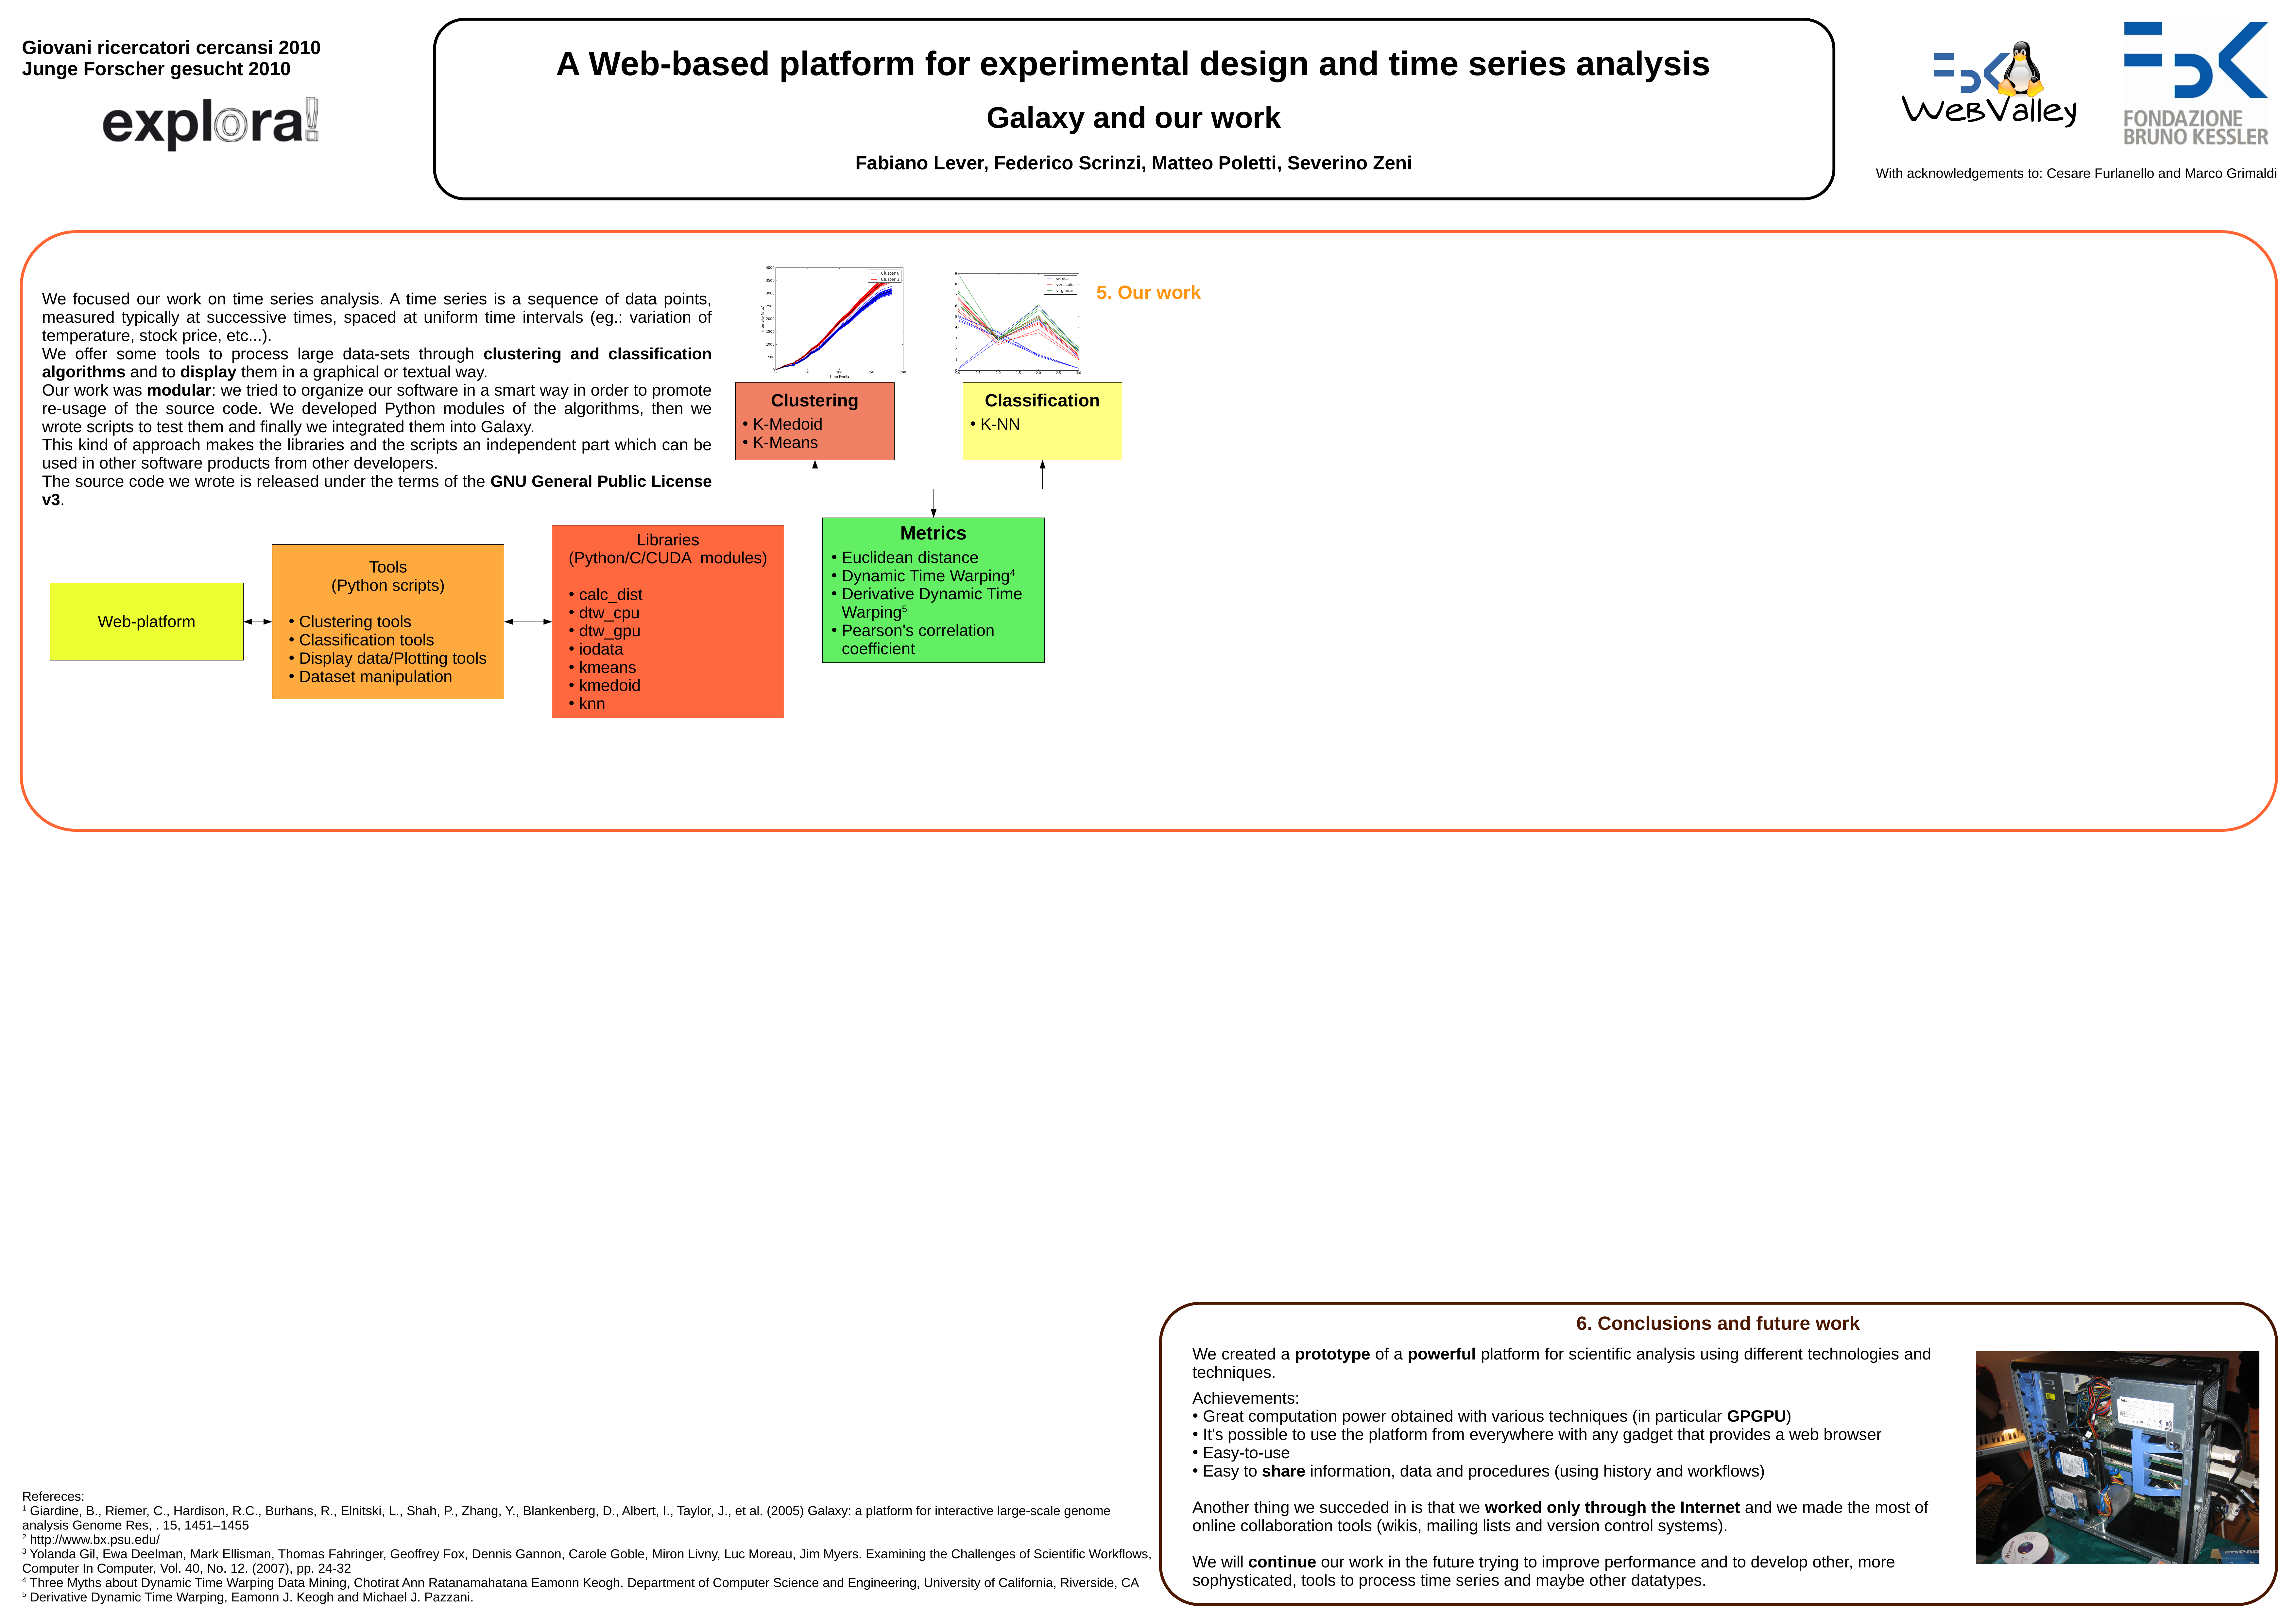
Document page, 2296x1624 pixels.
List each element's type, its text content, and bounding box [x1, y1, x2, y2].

text_box Metrics Euclidean distance Dynamic Time Warping4 Derivative Dynamic Time Warping5 Pearson's correlation coefficient [822, 518, 1045, 663]
text_box Refereces: 1 Giardine, B., Riemer, C., Hardison, R.C., Burhans, R., Elnitski, L., Shah, P., Zhang, Y., Blankenberg, D., Albert, I., Taylor, J., et al. (2005) Galaxy: a platform for interactive large-scale genome analysis Genome Res, . 15, 1451–1455 2 http://www.bx.psu.edu/ 3 Yolanda Gil, Ewa Deelman, Mark Ellisman, Thomas Fahringer, Geoffrey Fox, Dennis Gannon, Carole Goble, Miron Livny, Luc Moreau, Jim Myers. Examining the Challenges of Scientific Workflows, Computer In Computer, Vol. 40, No. 12. (2007), pp. 24-32 4 Three Myths about Dynamic Time Warping Data Mining, Chotirat Ann Ratanamahatana Eamonn Keogh. Department of Computer Science and Engineering, University of California, Riverside, CA 5 Derivative Dynamic Time Warping, Eamonn J. Keogh and Michael J. Pazzani. [19, 1487, 1159, 1624]
text_box A Web-based platform for experimental design and time series analysis Galaxy and our work Fabiano Lever, Federico Scrinzi, Matteo Poletti, Severino Zeni [434, 19, 1834, 199]
text_box 6. Conclusions and future work [1160, 1303, 2277, 1605]
text_box Clustering K-Medoid K-Means [735, 382, 895, 460]
text_box Libraries (Python/C/CUDA modules) calc_dist dtw_cpu dtw_gpu iodata kmeans kmedoid knn [552, 525, 784, 718]
text_box We created a prototype of a powerful platform for scientific analysis using different technologies and techniques. Achievements: Great computation power obtained with various techniques (in particular GPGPU) It's possible to use the platform from everywhere with any gadget that provides a web browser Easy-to-use Easy to share information, data and procedures (using history and workflows) Another thing we succeded in is that we worked only through the Internet and we made the most of online collaboration tools (wikis, mailing lists and version control systems). We will continue our work in the future trying to improve performance and to develop other, more sophysticated, tools to process time series and maybe other datatypes. [1189, 1342, 1979, 1592]
text_box Web-platform [50, 583, 244, 660]
text_box 5. Our work [21, 231, 2277, 830]
picture [2124, 22, 2269, 145]
text_box Tools (Python scripts) Clustering tools Classification tools Display data/Plotting tools Dataset manipulation [272, 544, 504, 699]
text_box With acknowledgements to: Cesare Furlanello and Marco Grimaldi [1873, 163, 2288, 184]
text_box Classification K-NN [963, 382, 1122, 460]
picture [102, 96, 338, 156]
text_box Giovani ricercatori cercansi 2010 Junge Forscher gesucht 2010 [19, 34, 438, 102]
picture [1976, 1351, 2259, 1564]
picture [1902, 39, 2076, 128]
text_box We focused our work on time series analysis. A time series is a sequence of data points, measured typically at successive times, spaced at uniform time intervals (eg.: variation of temperature, stock price, etc...). We offer some tools to process large data-sets through clustering and classification algorithms and to display them in a graphical or textual way. Our work was modular: we tried to organize our software in a smart way in order to promote re-usage of the source code. We developed Python modules of the algorithms, then we wrote scripts to test them and finally we integrated them into Galaxy. This kind of approach makes the libraries and the scripts an independent part which can be used in other software products from other developers. The source code we wrote is released under the terms of the GNU General Public License v3. [39, 287, 715, 511]
